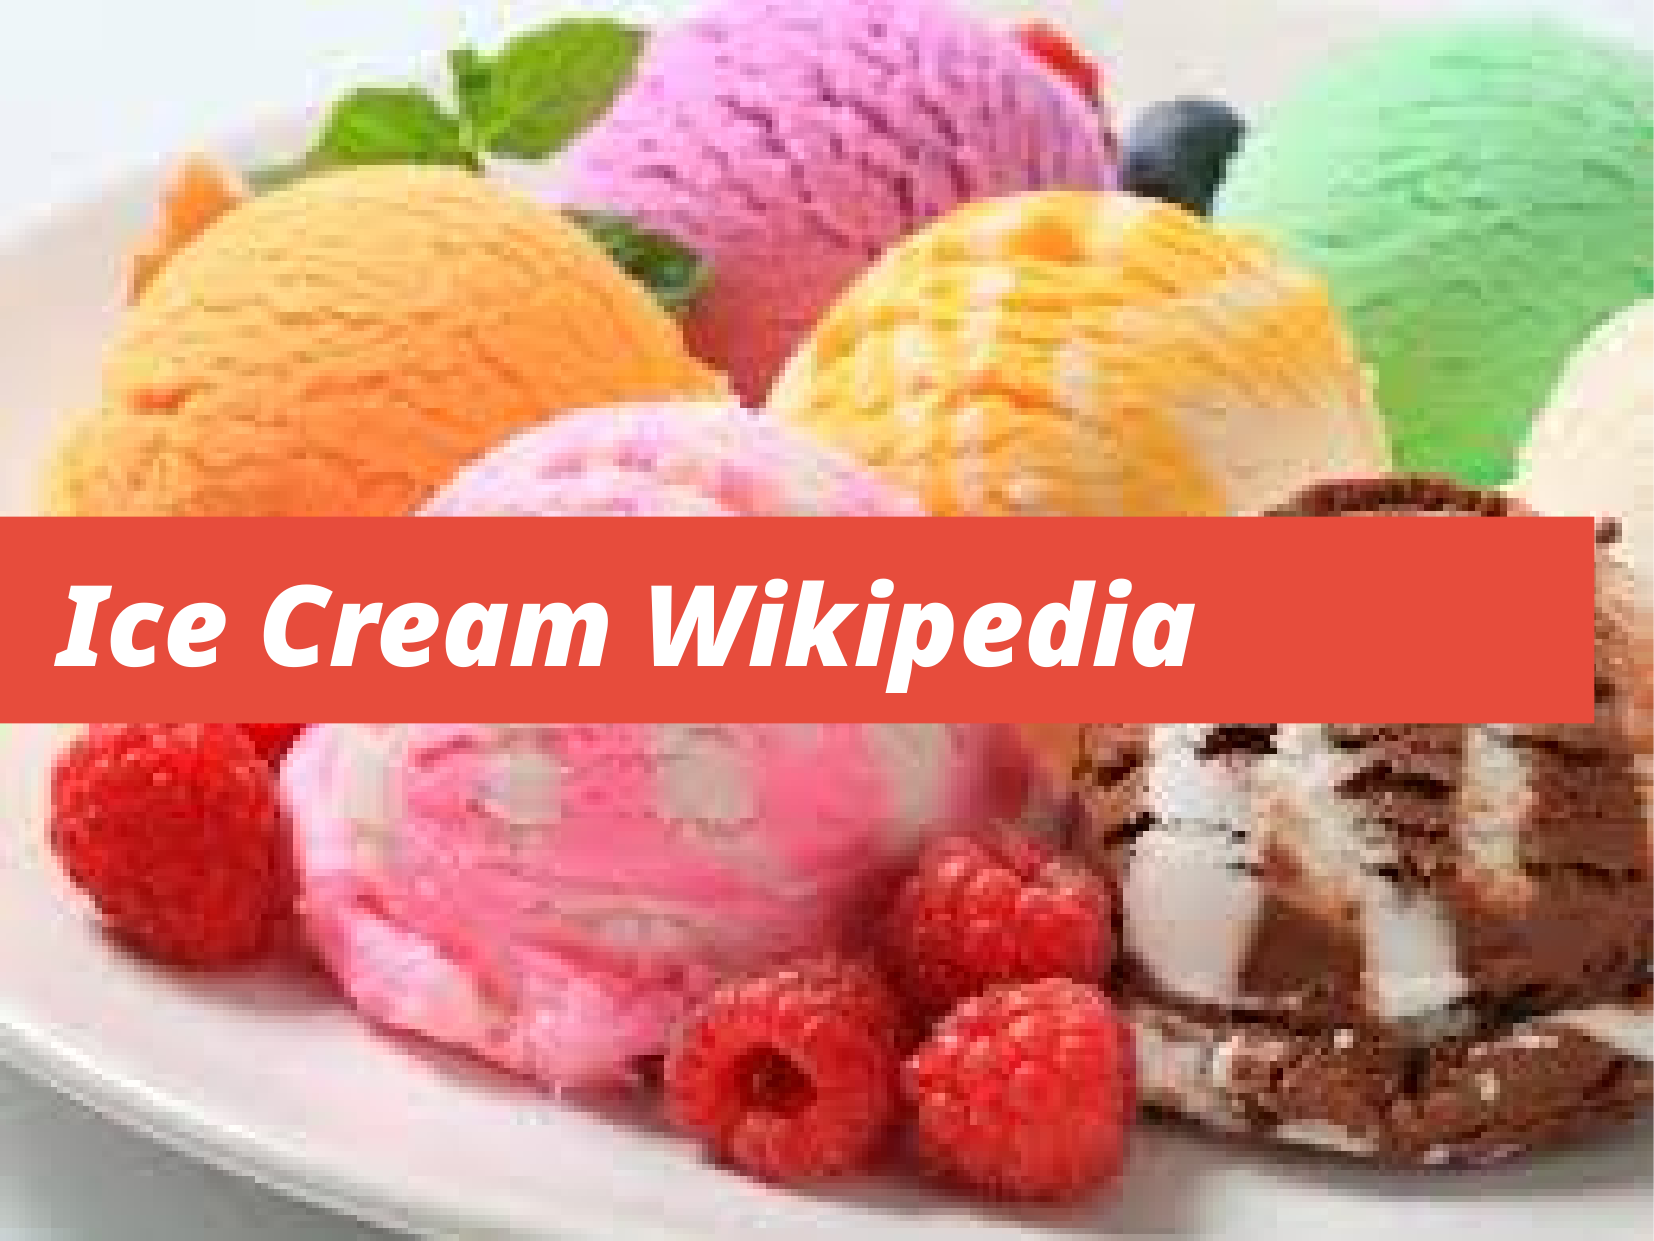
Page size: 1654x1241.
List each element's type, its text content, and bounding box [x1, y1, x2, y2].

picture [0, 0, 1654, 1241]
title Ice Cream Wikipedia [59, 546, 1595, 694]
